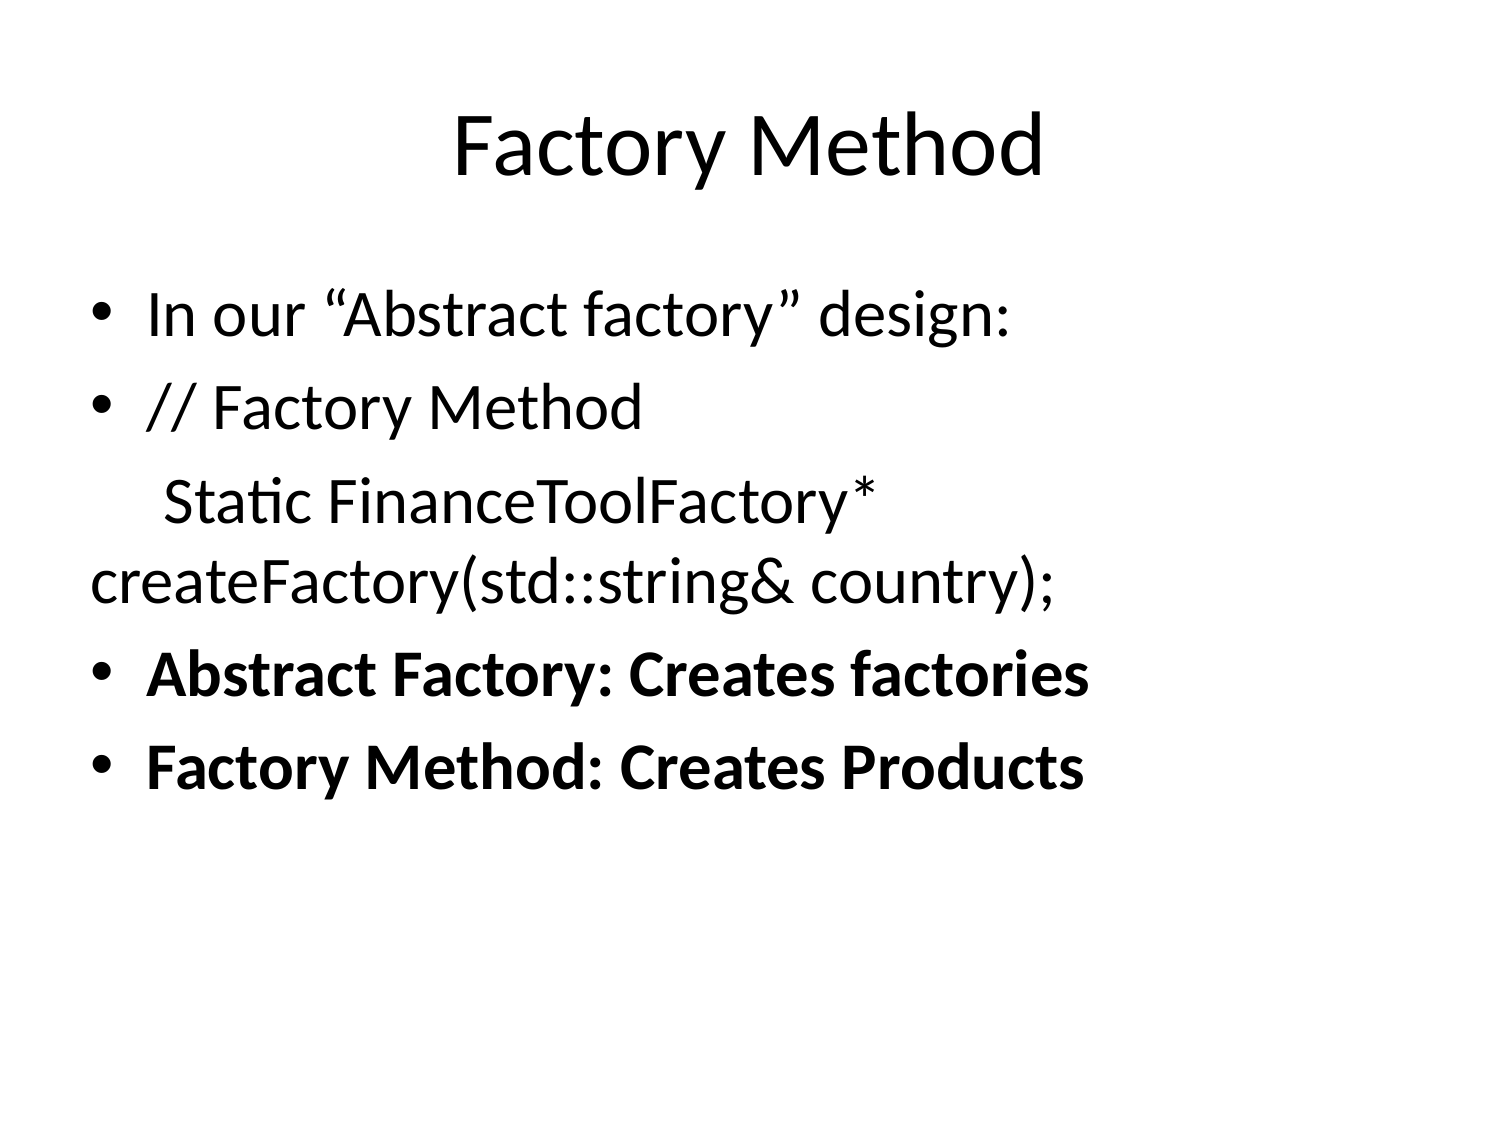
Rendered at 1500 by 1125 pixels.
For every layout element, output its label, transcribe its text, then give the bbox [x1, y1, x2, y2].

list In our “Abstract factory” design: // Factory Method Static FinanceToolFactory* createFactory(std::string& country); Abstract Factory: Creates factories Factory Method: Creates Products [75, 262, 1425, 1005]
title Factory Method [75, 45, 1425, 233]
